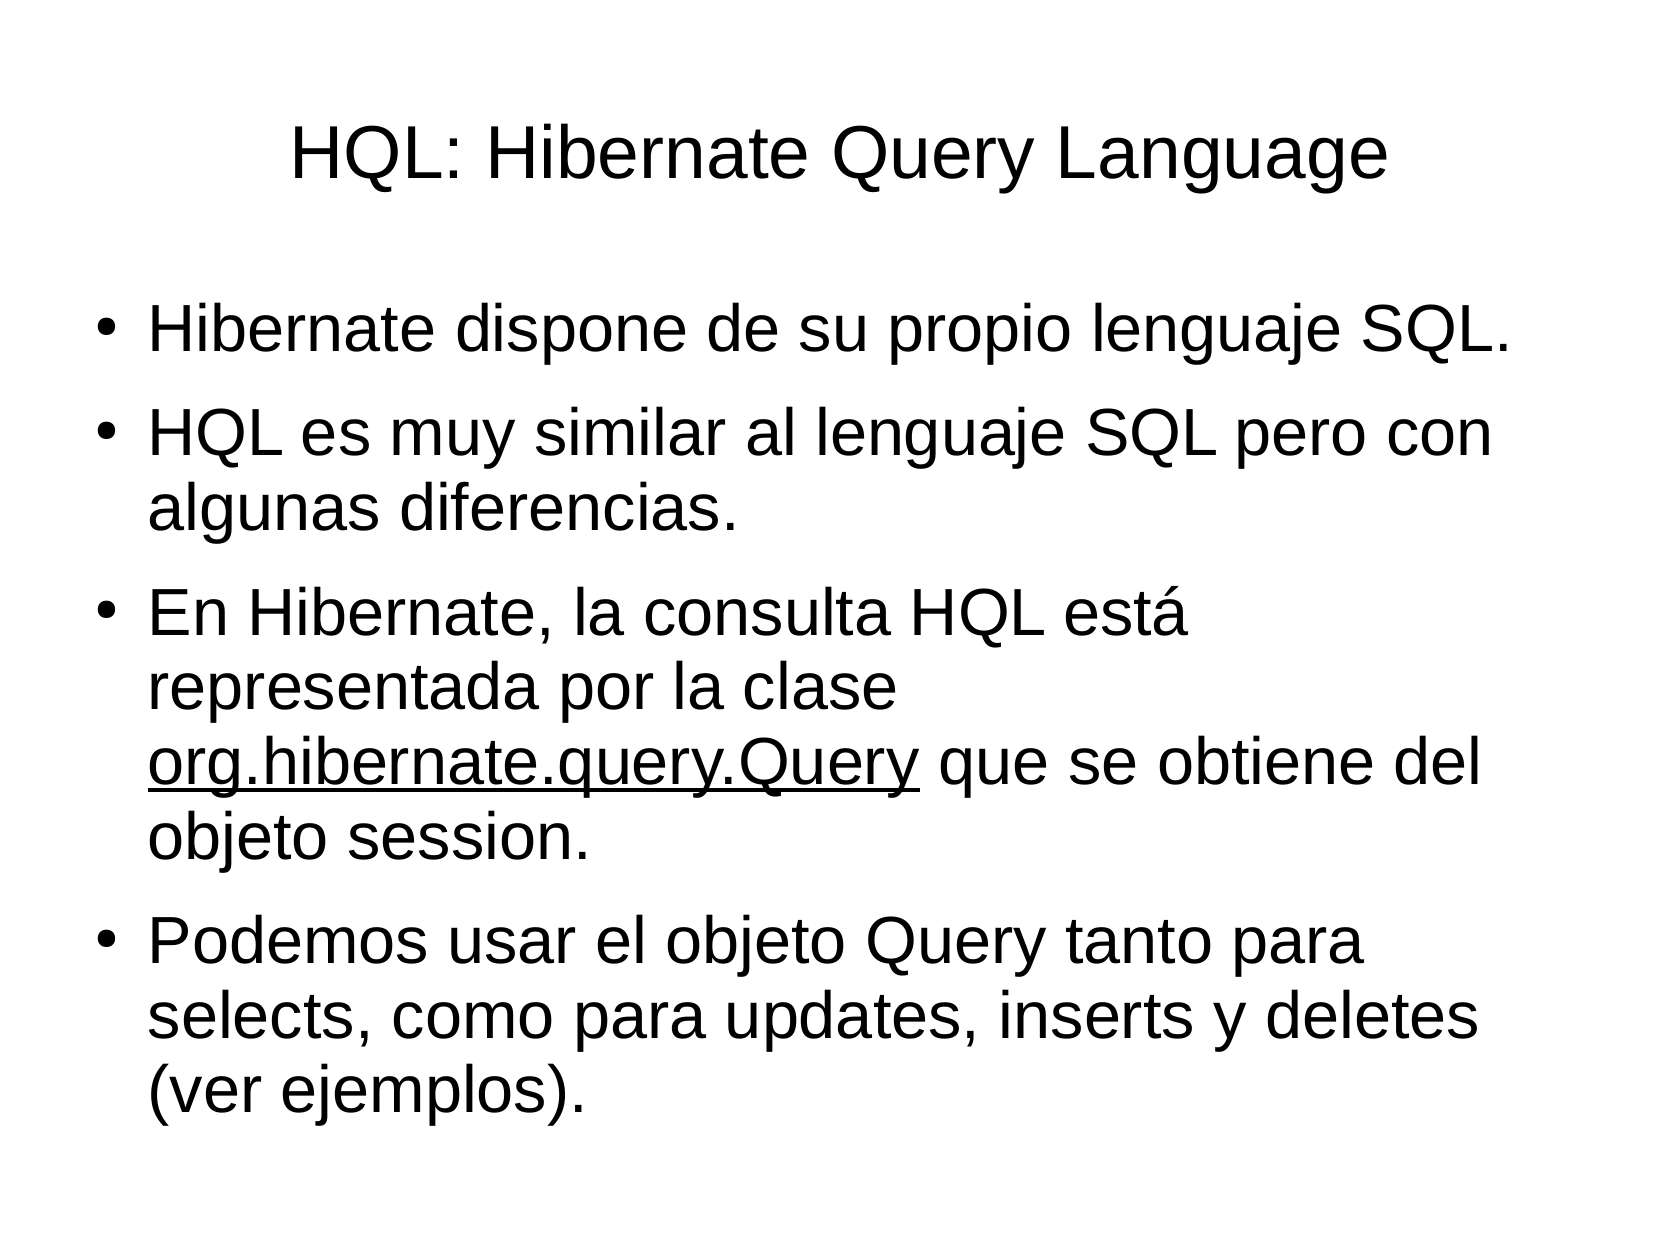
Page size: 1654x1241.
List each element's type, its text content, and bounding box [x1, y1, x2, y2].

list Hibernate dispone de su propio lenguaje SQL. HQL es muy similar al lenguaje SQL pero con algunas diferencias. En Hibernate, la consulta HQL está representada por la clase org.hibernate.query.Query que se obtiene del objeto session. Podemos usar el objeto Query tanto para selects, como para updates, inserts y deletes (ver ejemplos). [76, 291, 1565, 1241]
title HQL: Hibernate Query Language [82, 49, 1571, 257]
